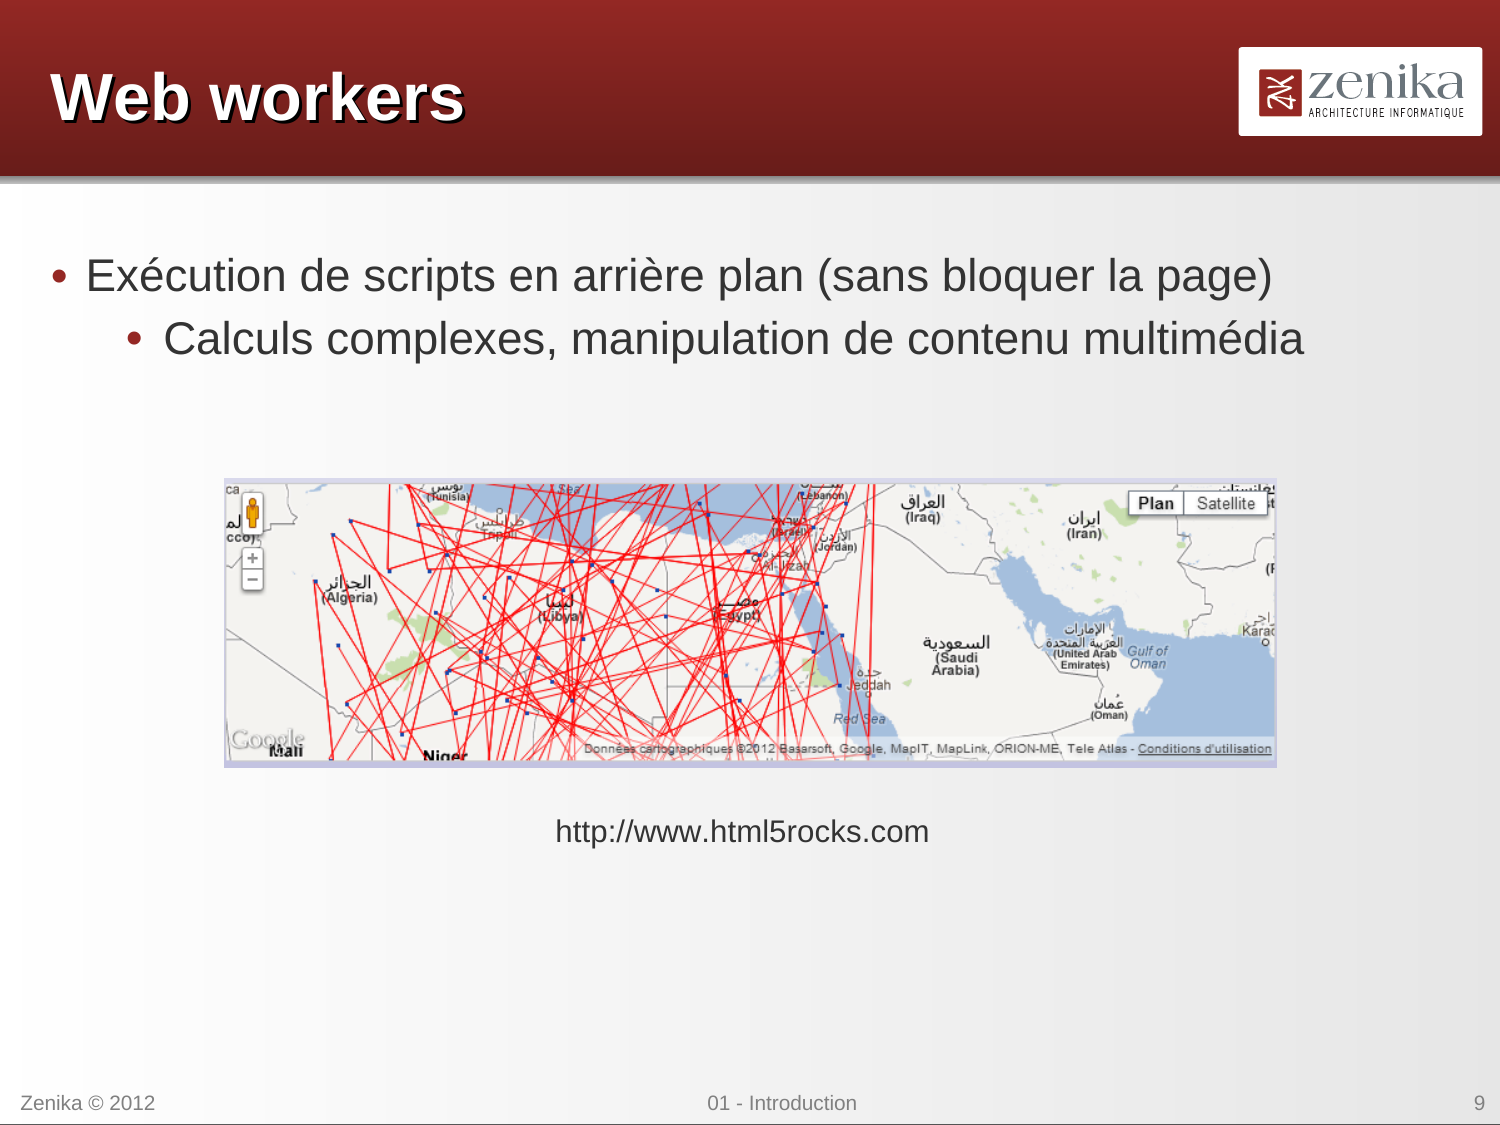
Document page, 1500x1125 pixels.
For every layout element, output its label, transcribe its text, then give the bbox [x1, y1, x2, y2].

picture [224, 478, 1277, 768]
title Web workers [50, 15, 1206, 180]
picture [1257, 58, 1464, 125]
list Exécution de scripts en arrière plan (sans bloquer la page) Calculs complexes, manipulation de contenu multimédia http://www.html5rocks.com [50, 249, 1435, 1079]
